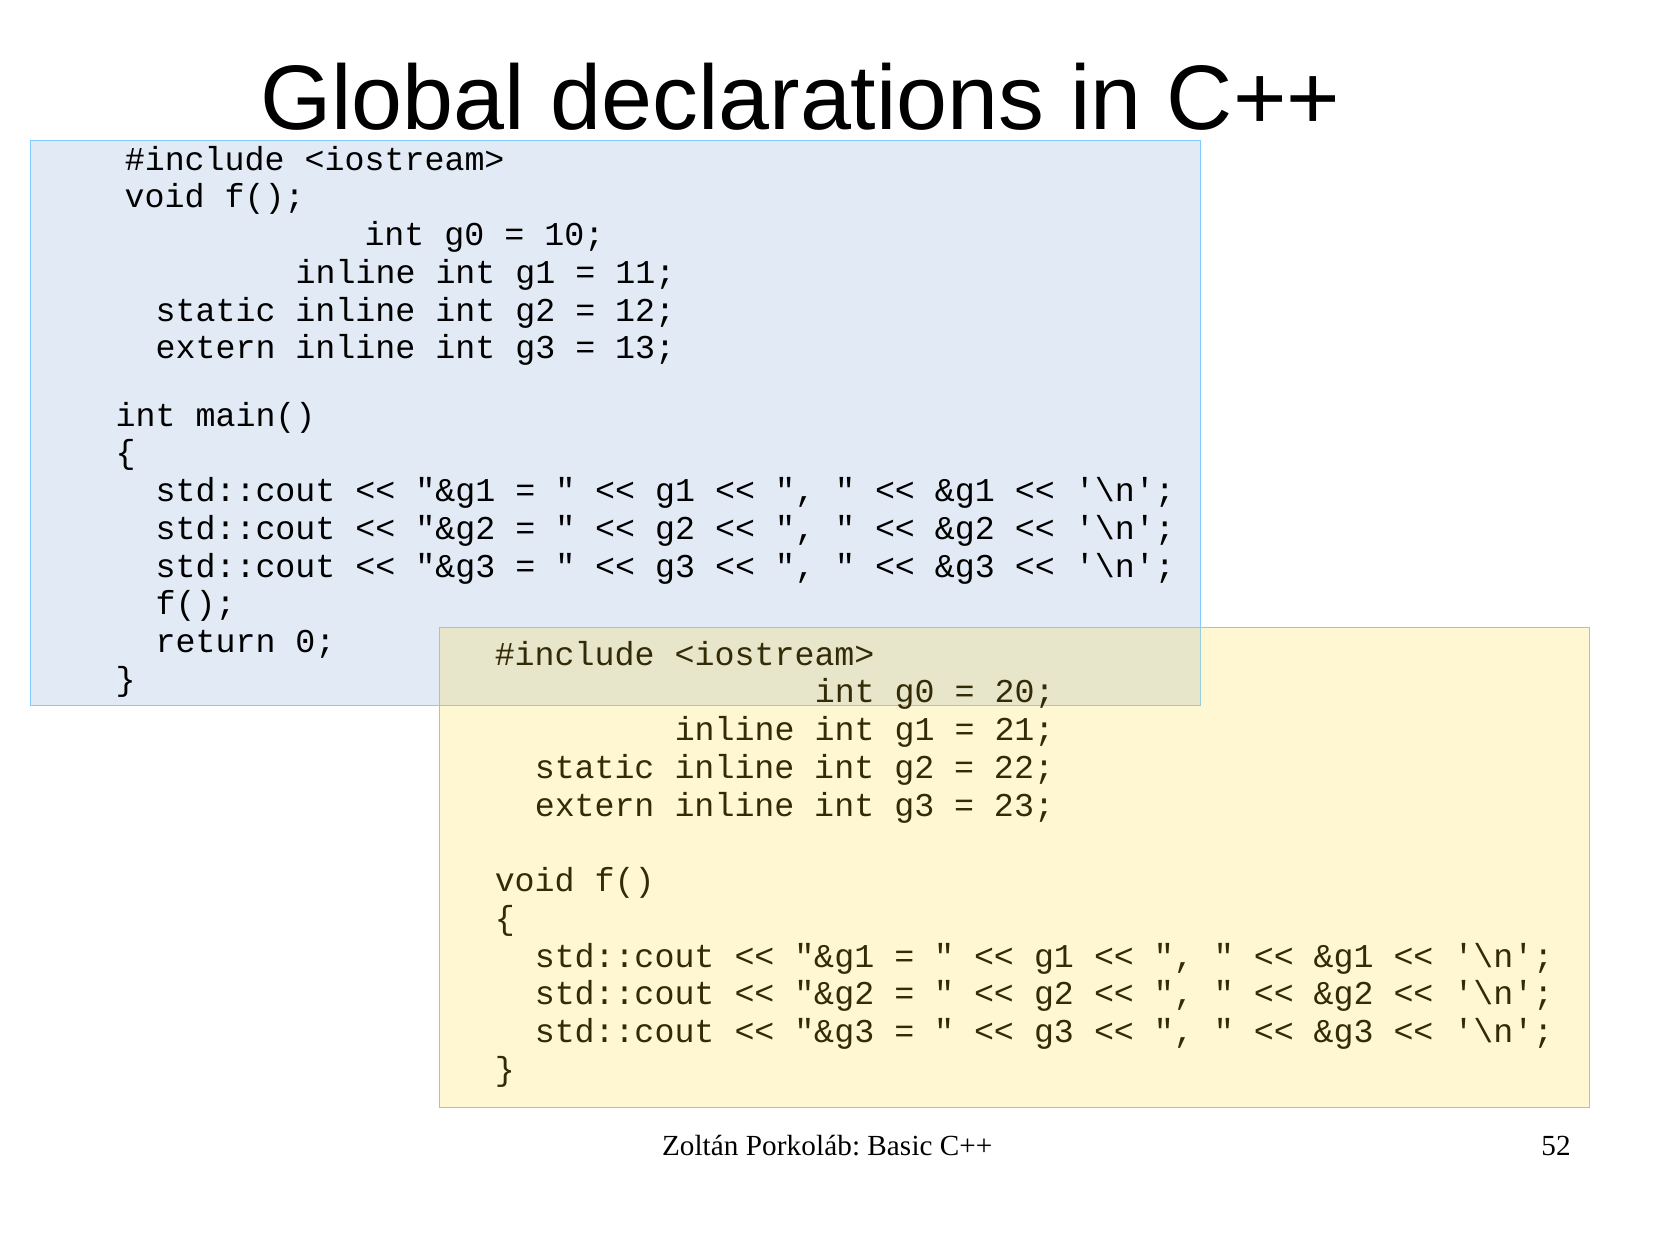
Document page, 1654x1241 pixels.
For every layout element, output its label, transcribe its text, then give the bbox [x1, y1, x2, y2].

text_box [439, 627, 1590, 1108]
text_box #include <iostream> int g0 = 20; inline int g1 = 21; static inline int g2 = 22; extern inline int g3 = 23; void f() { std::cout << "&g1 = " << g1 << ", " << &g1 << '\n'; std::cout << "&g2 = " << g2 << ", " << &g2 << '\n'; std::cout << "&g3 = " << g3 << ", " << &g3 << '\n'; } [480, 630, 1654, 1174]
title Global declarations in C++ [56, 0, 1546, 202]
text_box #include <iostream> void f(); int g0 = 10; inline int g1 = 11; static inline int g2 = 12; extern inline int g3 = 13; int main() { std::cout << "&g1 = " << g1 << ", " << &g1 << '\n'; std::cout << "&g2 = " << g2 << ", " << &g2 << '\n'; std::cout << "&g3 = " << g3 << ", " << &g3 << '\n'; f(); return 0; } [30, 135, 1237, 708]
